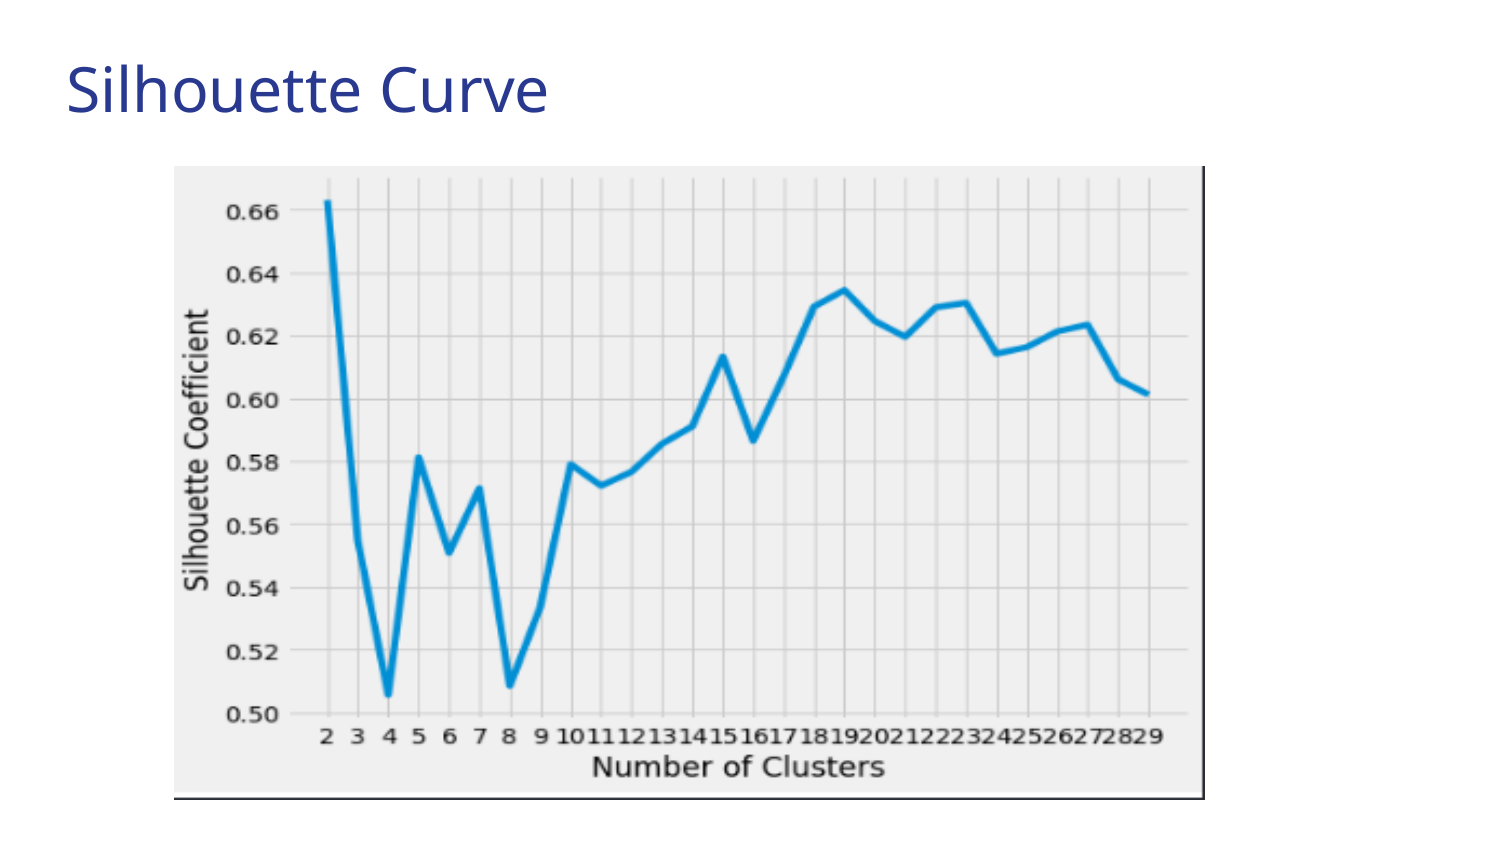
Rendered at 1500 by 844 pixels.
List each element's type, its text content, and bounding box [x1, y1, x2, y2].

title Silhouette Curve [51, 35, 1449, 135]
picture [174, 166, 1205, 800]
